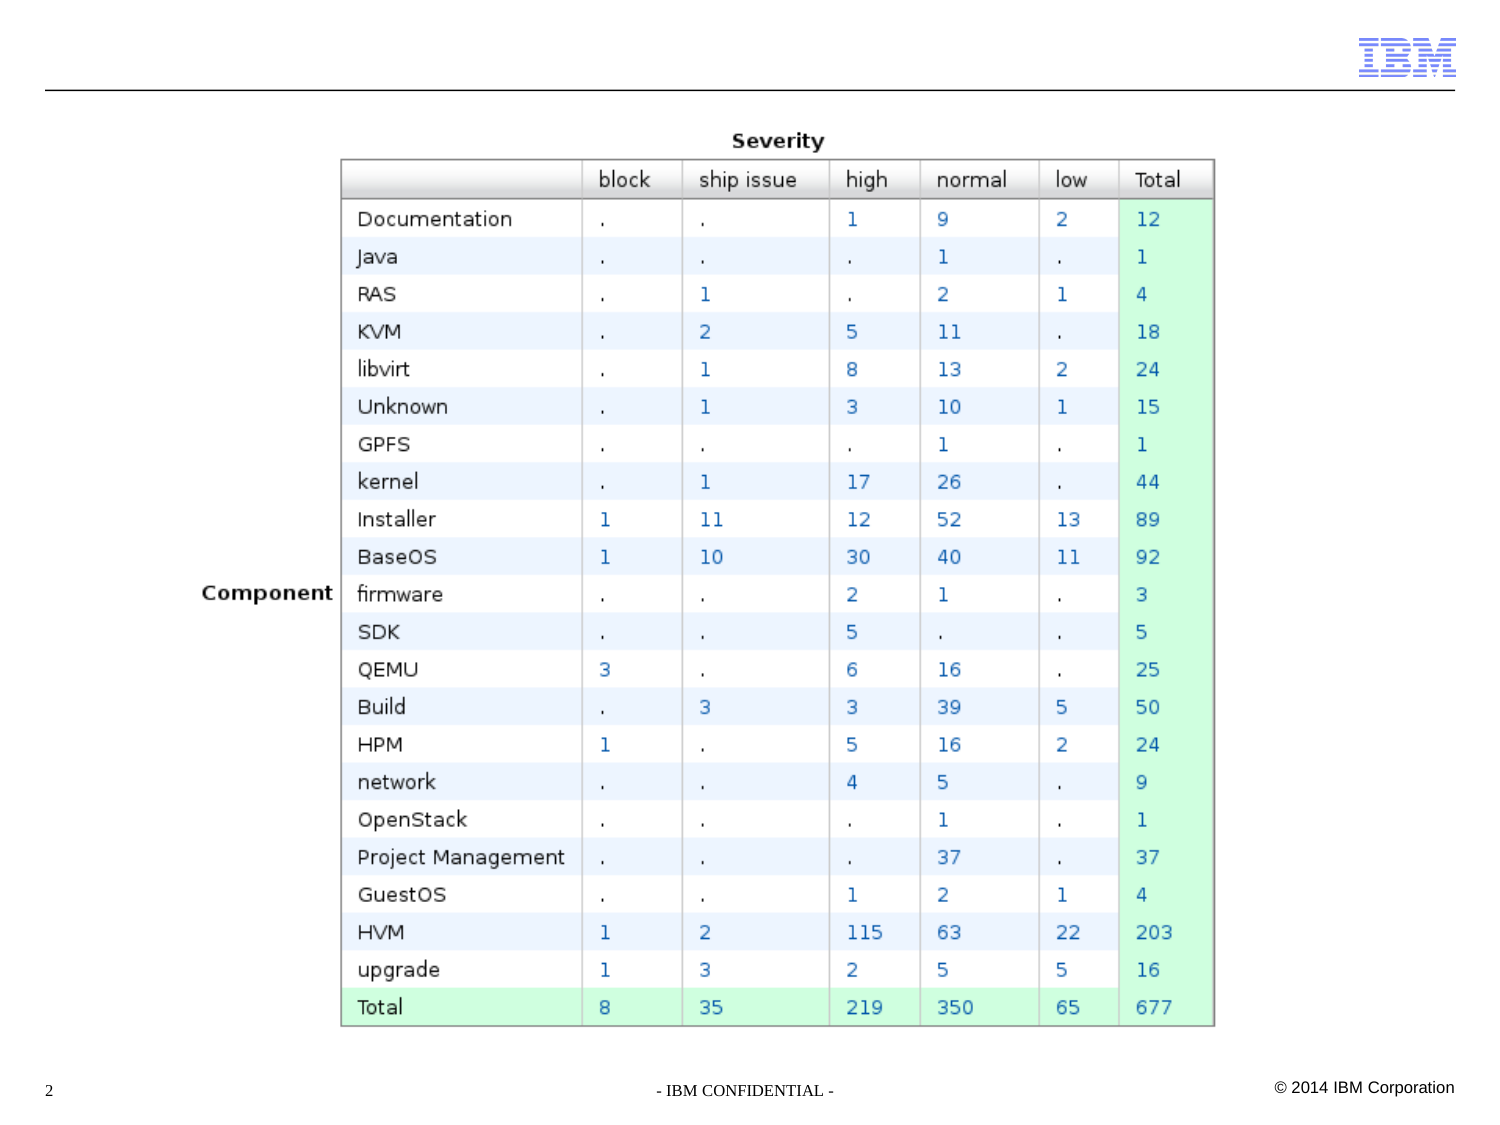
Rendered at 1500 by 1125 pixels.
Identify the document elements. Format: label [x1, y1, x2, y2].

picture [181, 120, 1239, 1049]
picture [1359, 37, 1456, 77]
